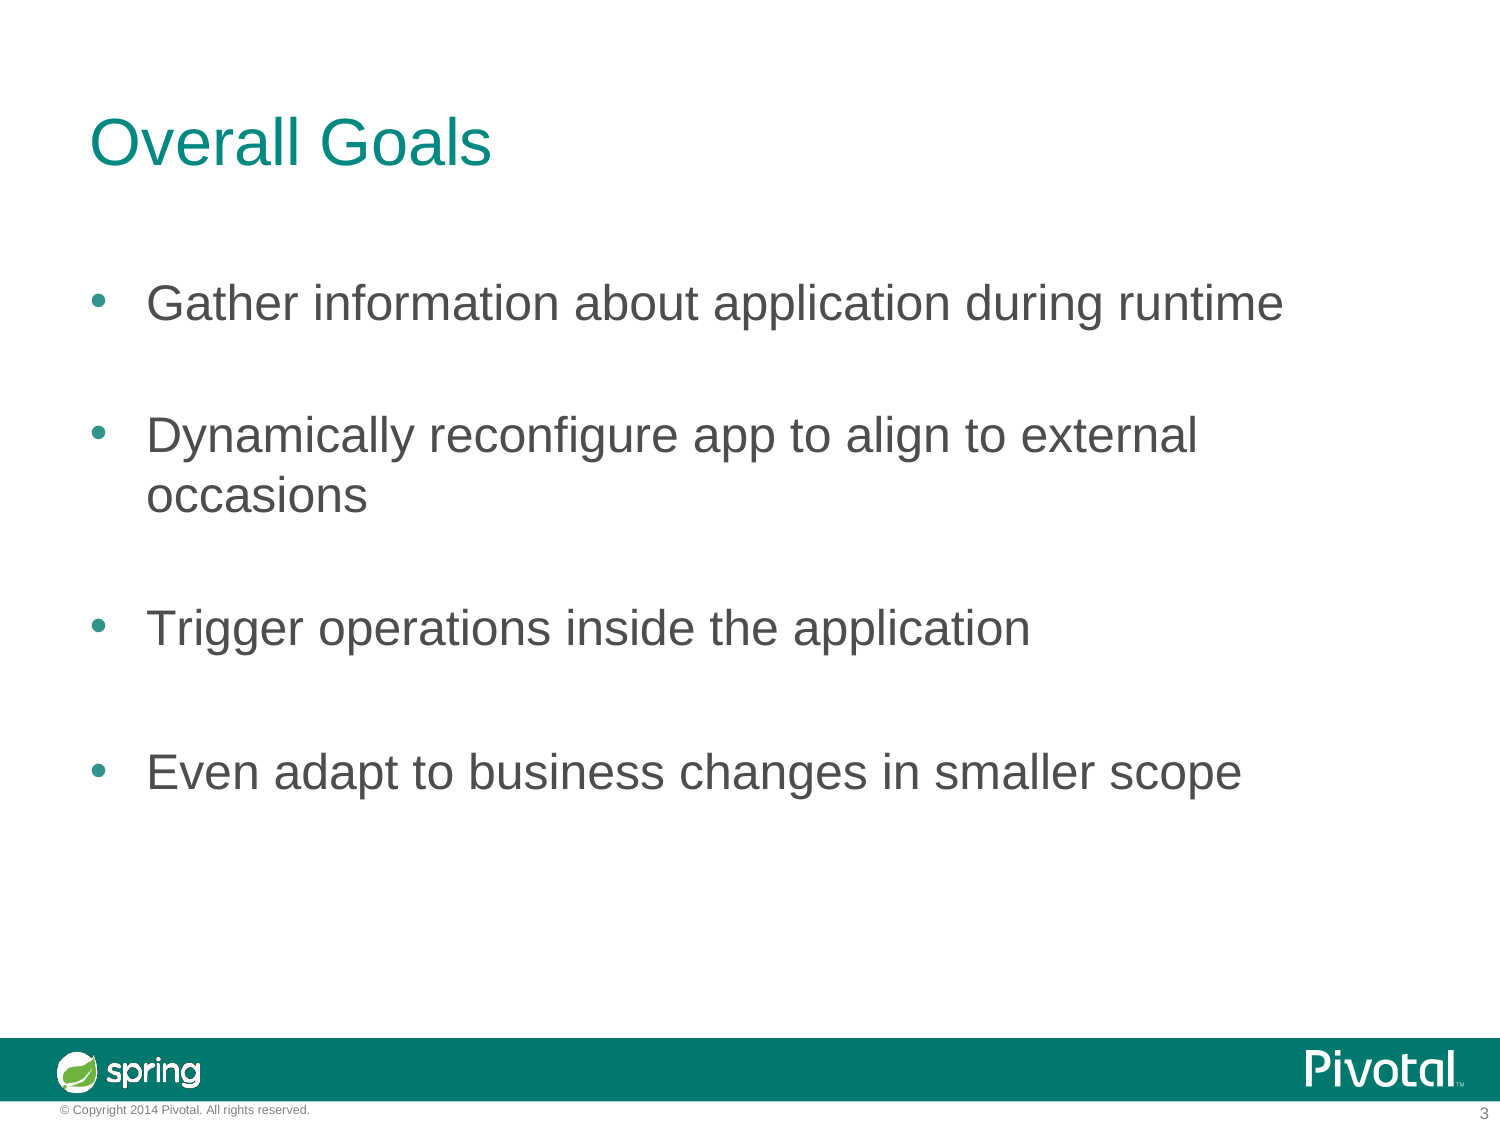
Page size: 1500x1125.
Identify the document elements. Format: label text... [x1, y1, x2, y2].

list Gather information about application during runtime Dynamically reconfigure app to align to external occasions Trigger operations inside the application Even adapt to business changes in smaller scope [75, 262, 1426, 1005]
picture [1306, 1050, 1464, 1087]
picture [32, 1041, 210, 1103]
title Overall Goals [75, 45, 1426, 233]
